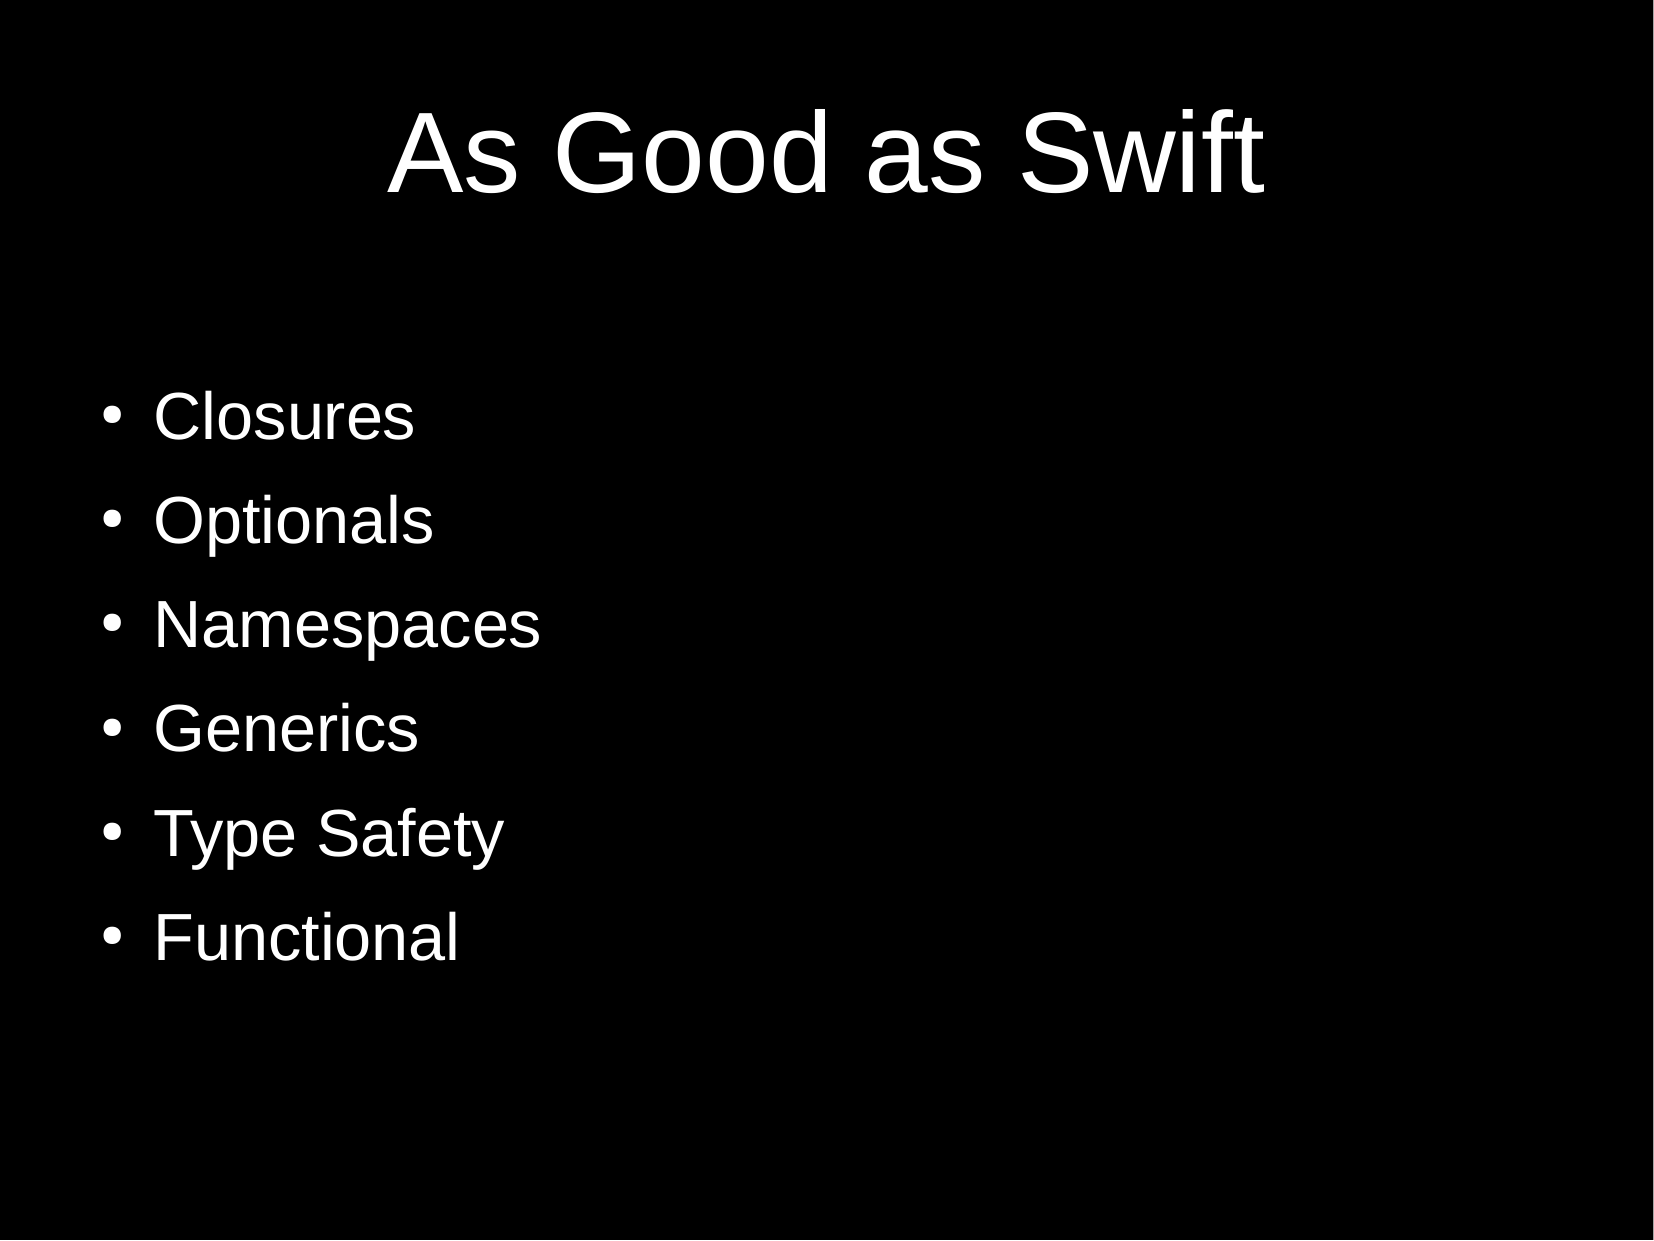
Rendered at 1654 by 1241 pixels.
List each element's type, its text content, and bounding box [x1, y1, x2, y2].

title As Good as Swift [82, 49, 1571, 257]
list Closures Optionals Namespaces Generics Type Safety Functional [82, 378, 1571, 1099]
